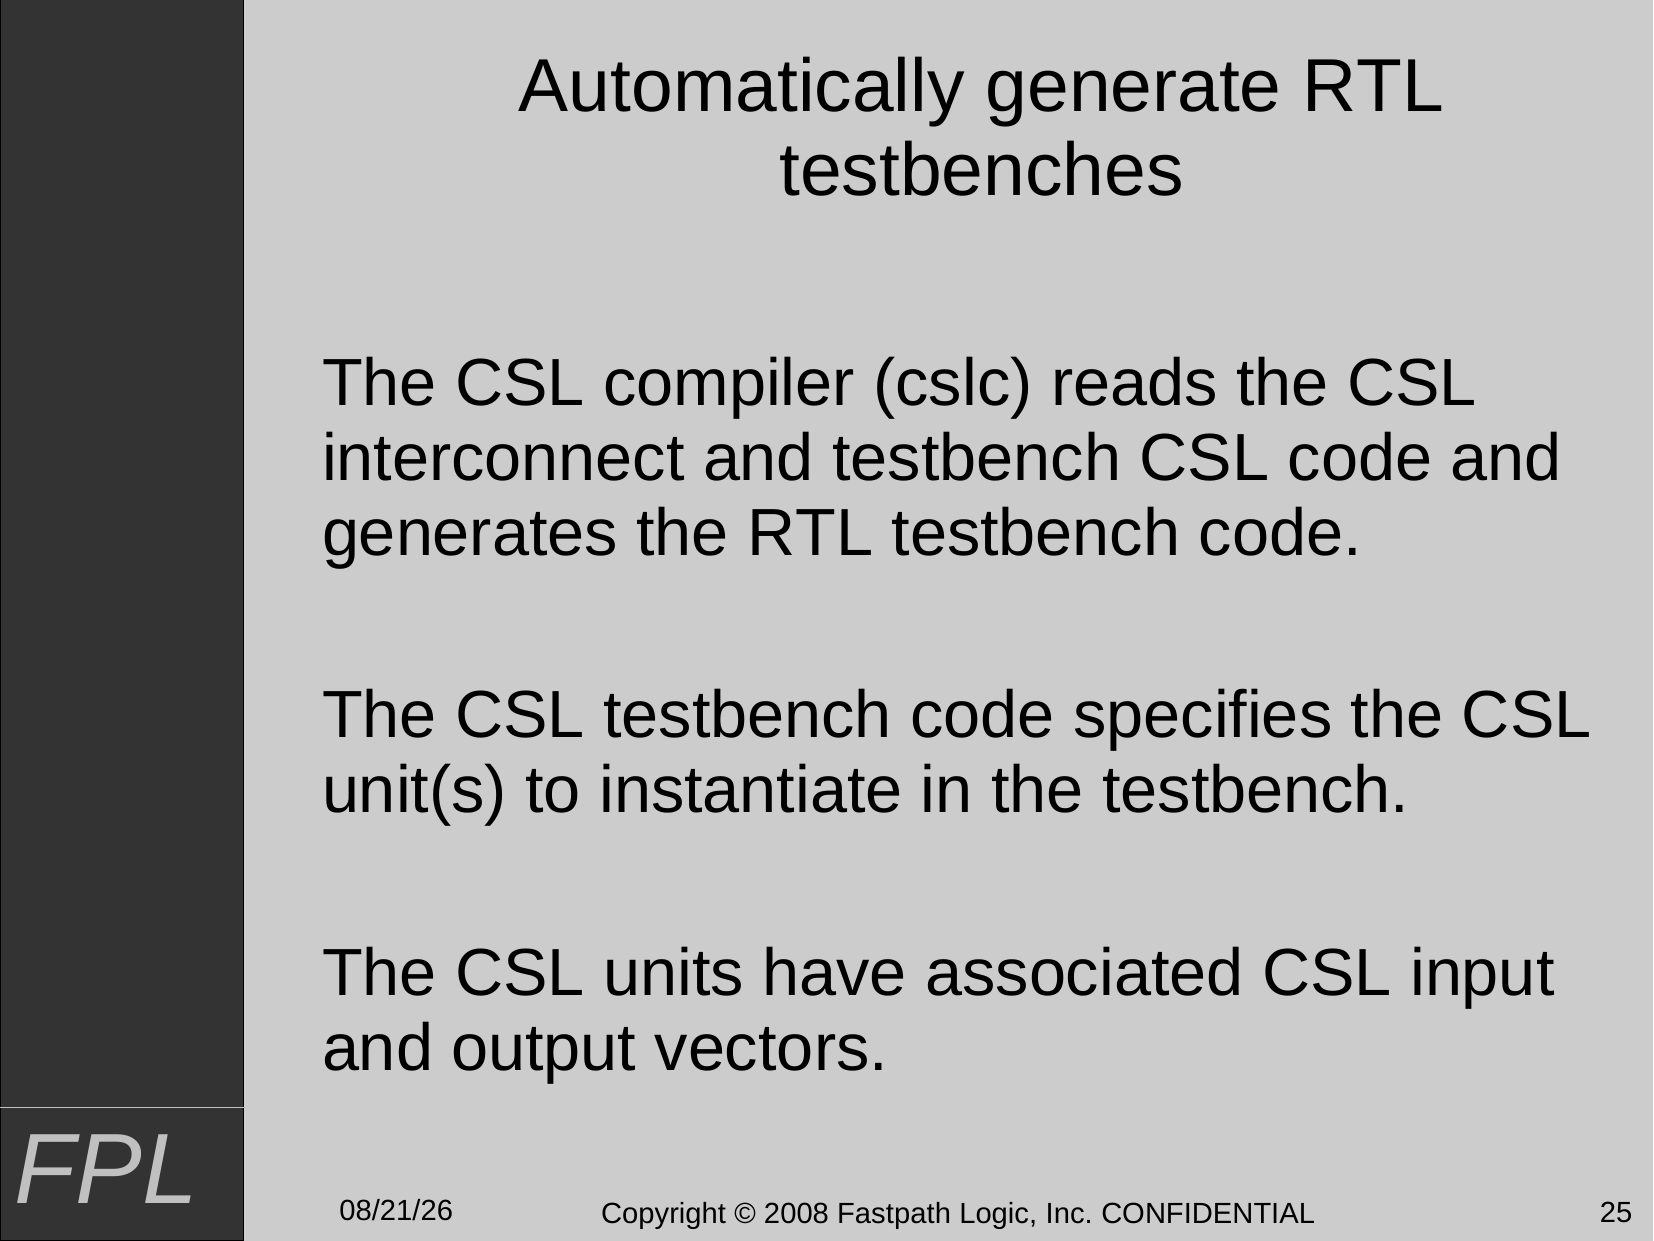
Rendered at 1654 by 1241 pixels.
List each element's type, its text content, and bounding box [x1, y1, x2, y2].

subtitle The CSL compiler (cslc) reads the CSL interconnect and testbench CSL code and generates the RTL testbench code. The CSL testbench code specifies the CSL unit(s) to instantiate in the testbench. The CSL units have associated CSL input and output vectors. [322, 222, 1634, 1241]
title Automatically generate RTL testbenches [430, 16, 1533, 222]
